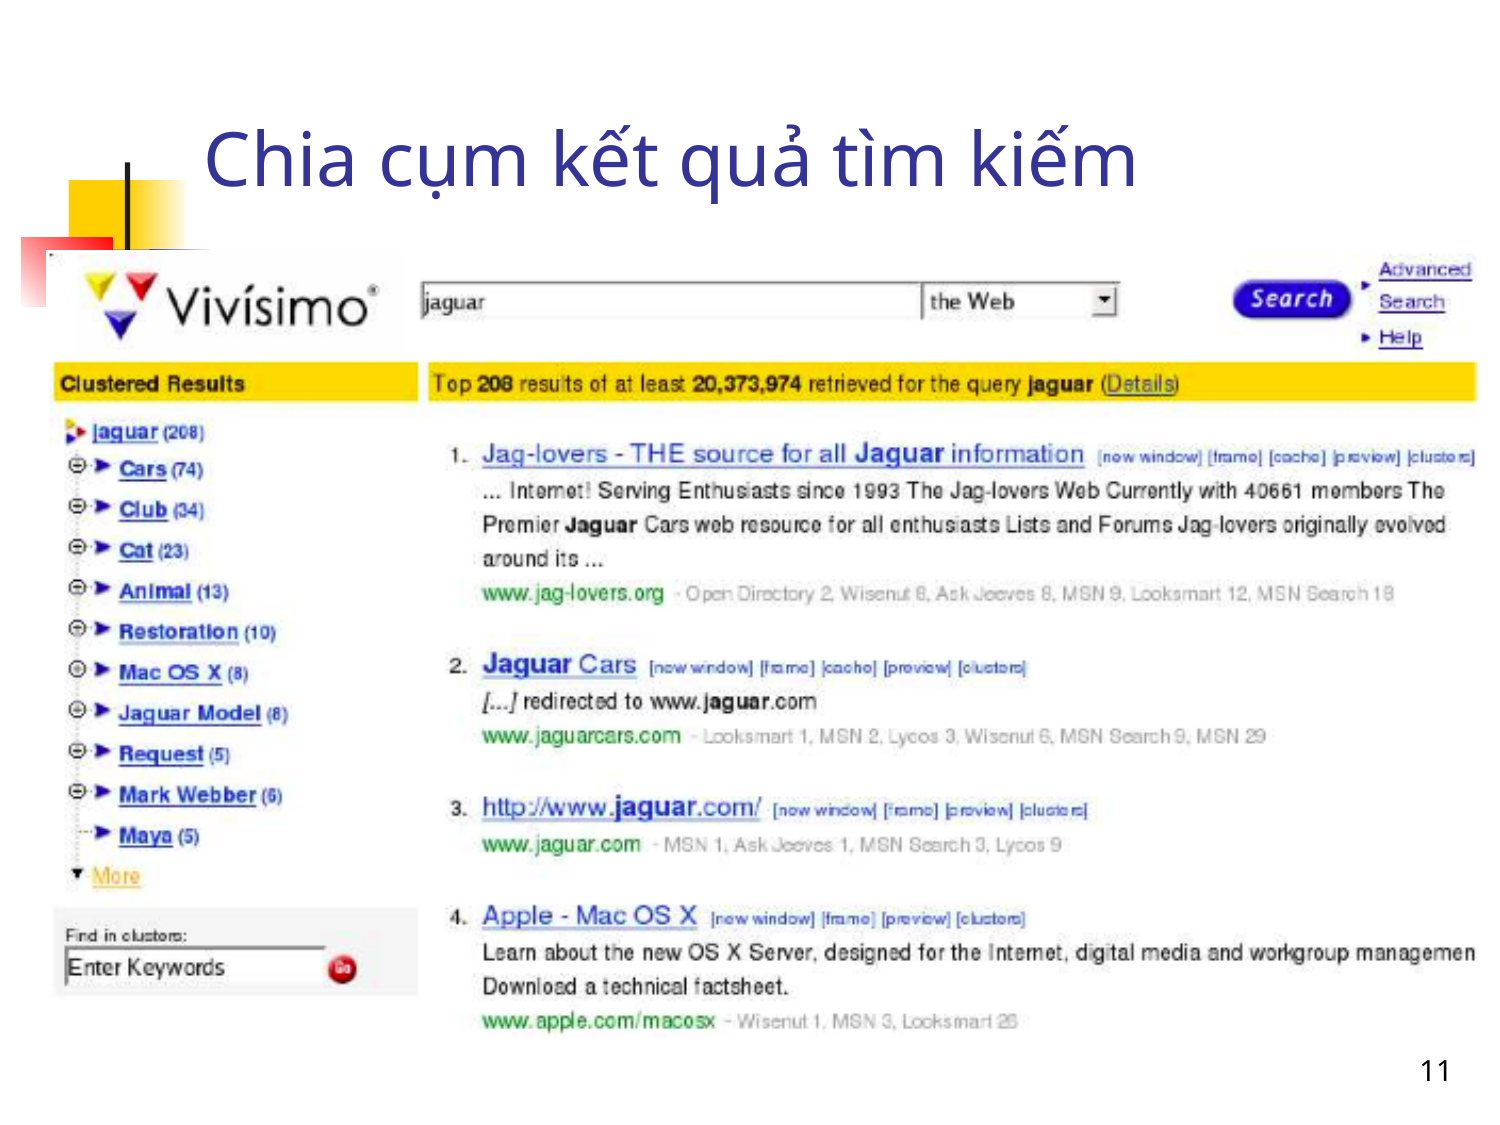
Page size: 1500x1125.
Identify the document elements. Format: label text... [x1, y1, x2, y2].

slide_number <number> [1155, 1059, 1468, 1100]
picture [46, 250, 1477, 1059]
title Chia cụm kết quả tìm kiếm [188, 35, 1468, 210]
